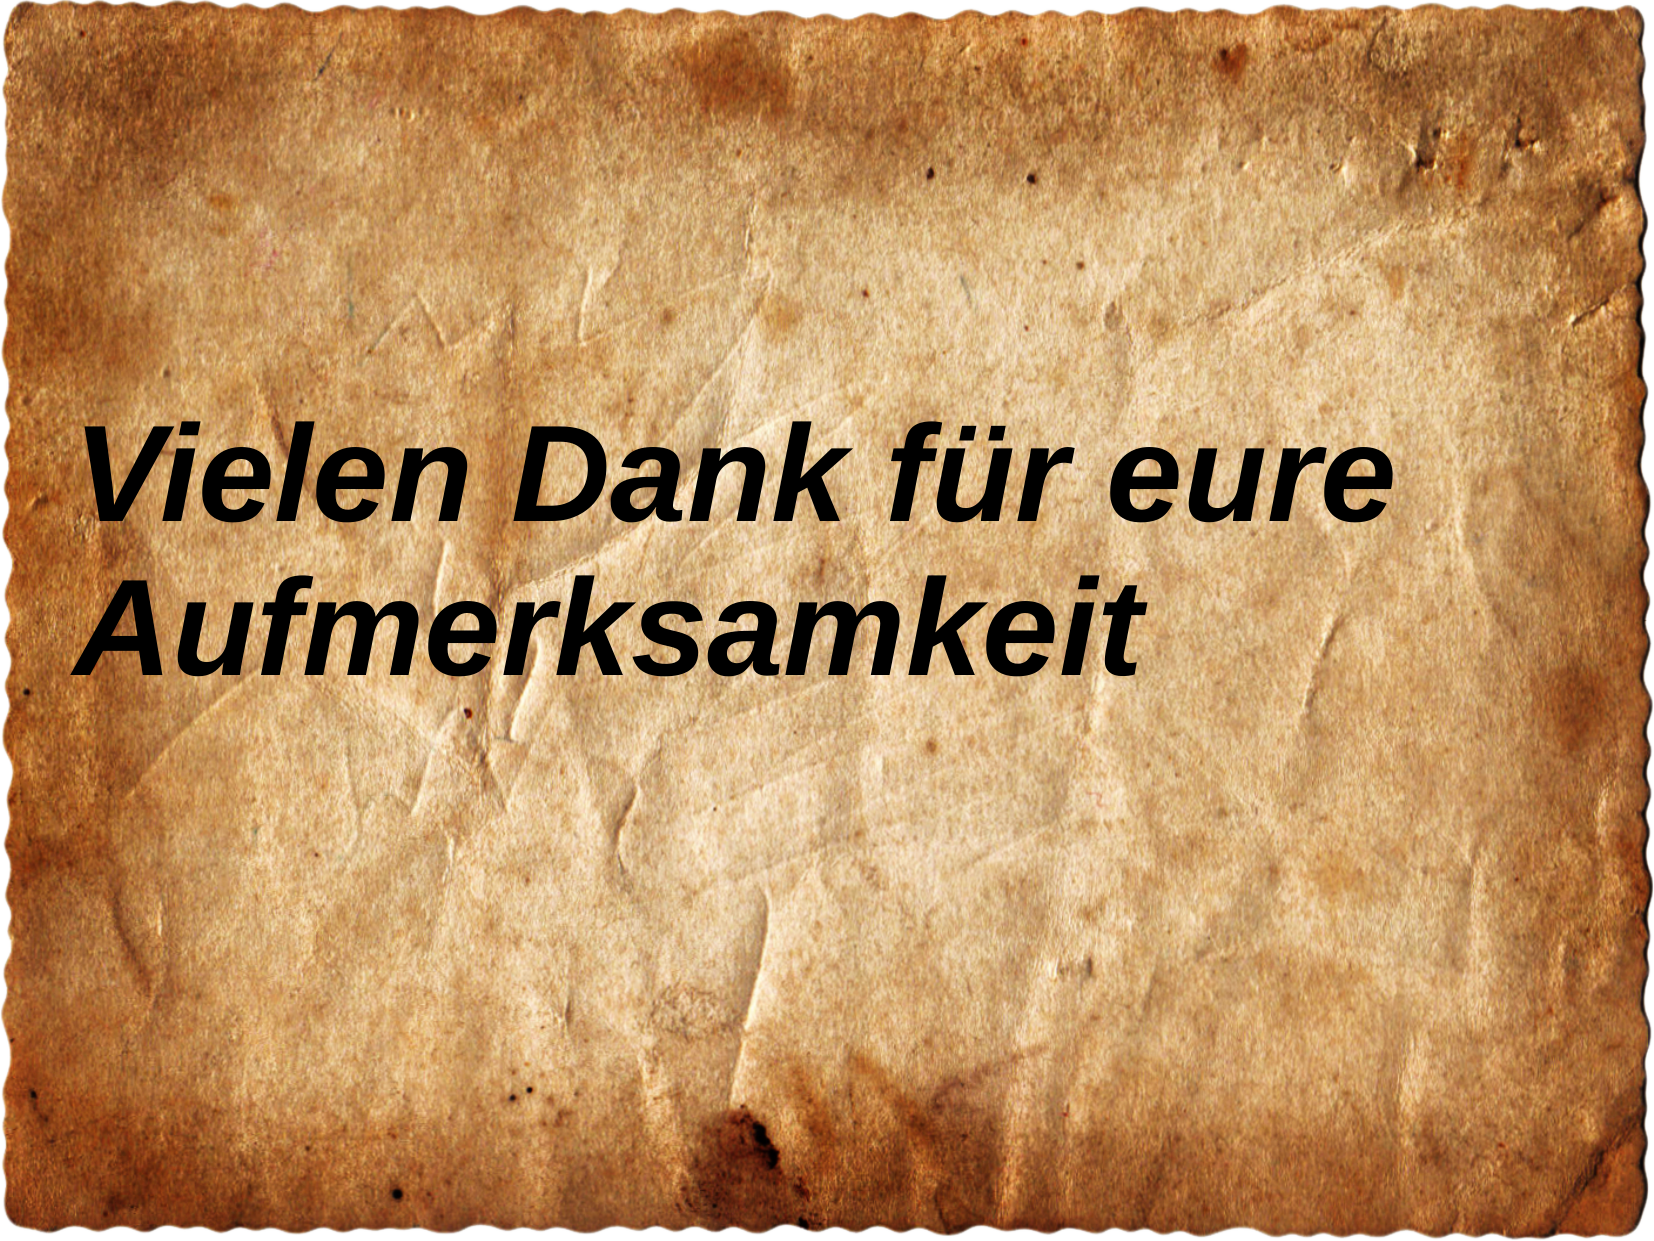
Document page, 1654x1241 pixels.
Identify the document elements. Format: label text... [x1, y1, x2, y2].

text_box Vielen Dank für eure Aufmerksamkeit [59, 389, 1619, 1217]
picture [0, 0, 1654, 1241]
